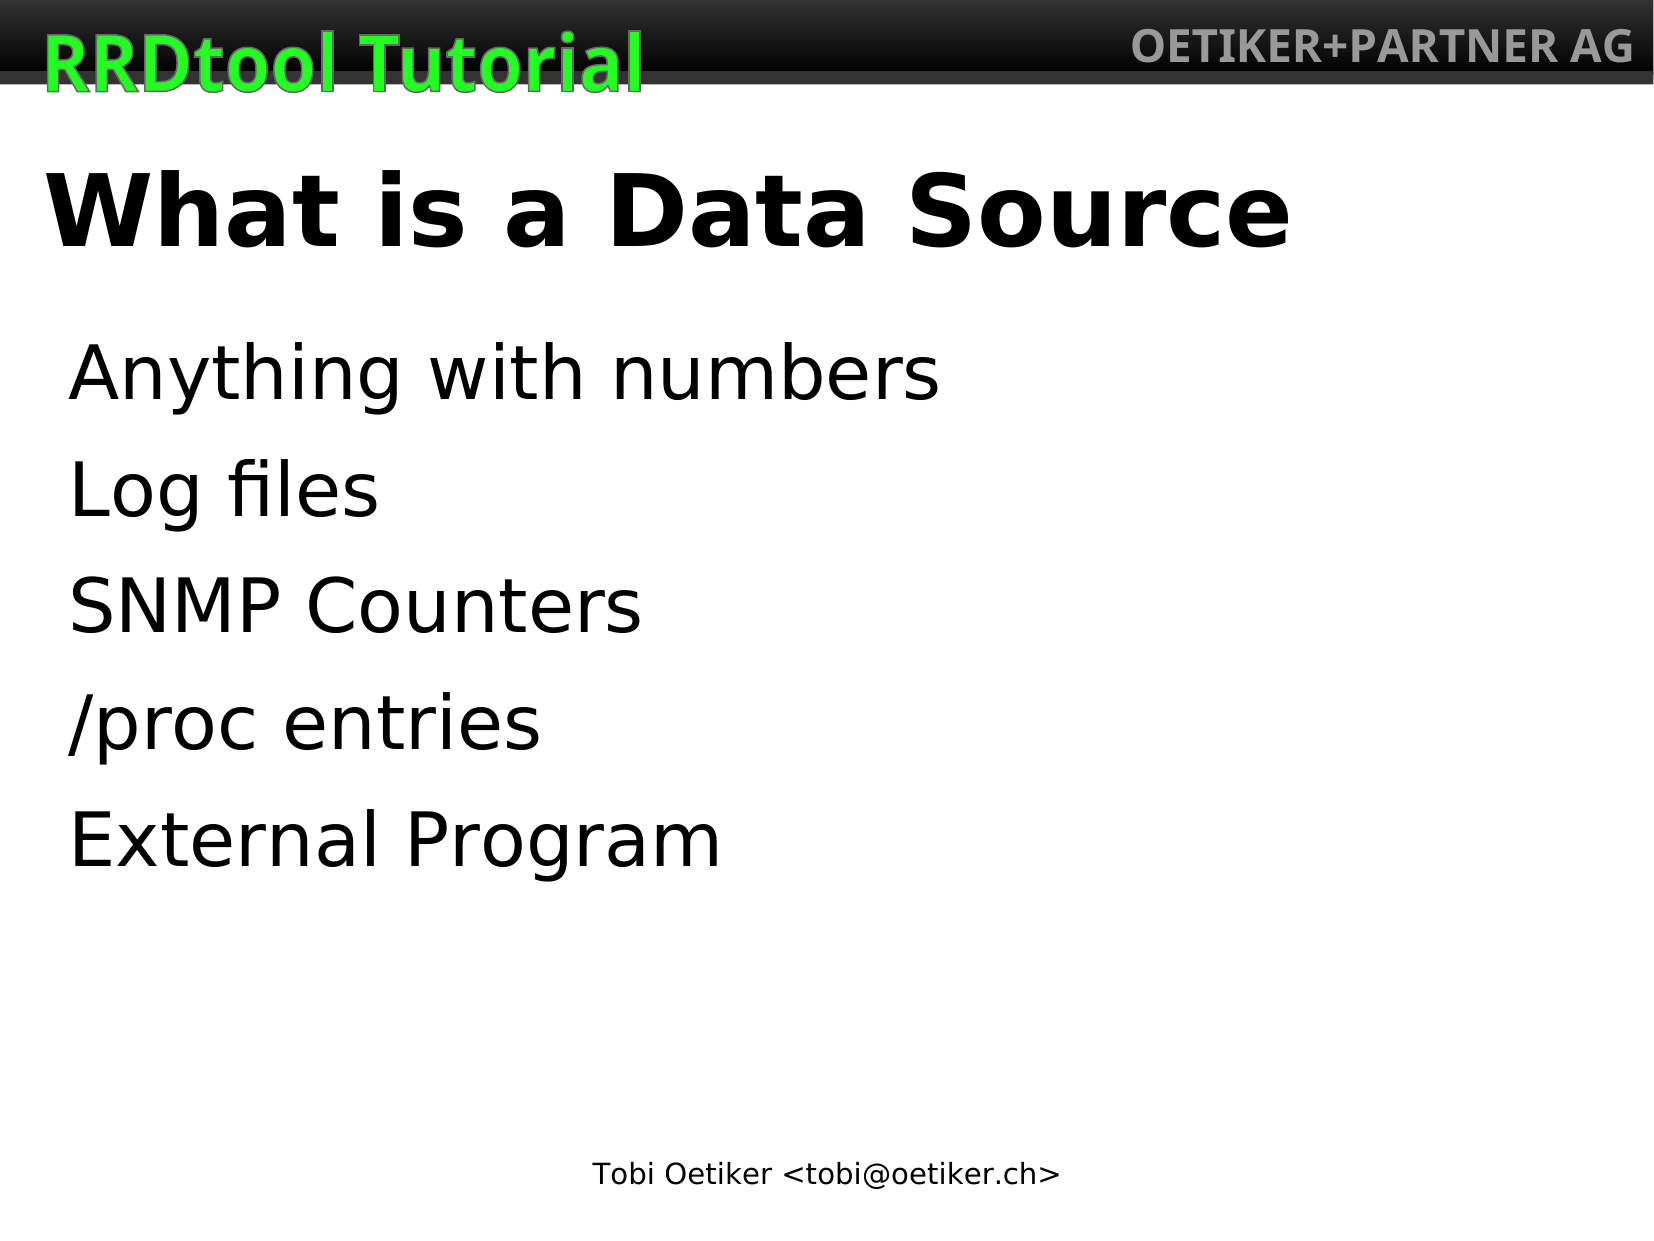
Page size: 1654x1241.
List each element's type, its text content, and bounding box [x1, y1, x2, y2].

list Anything with numbers Log files SNMP Counters /proc entries External Program [50, 329, 1571, 1099]
title What is a Data Source [43, 137, 1582, 287]
